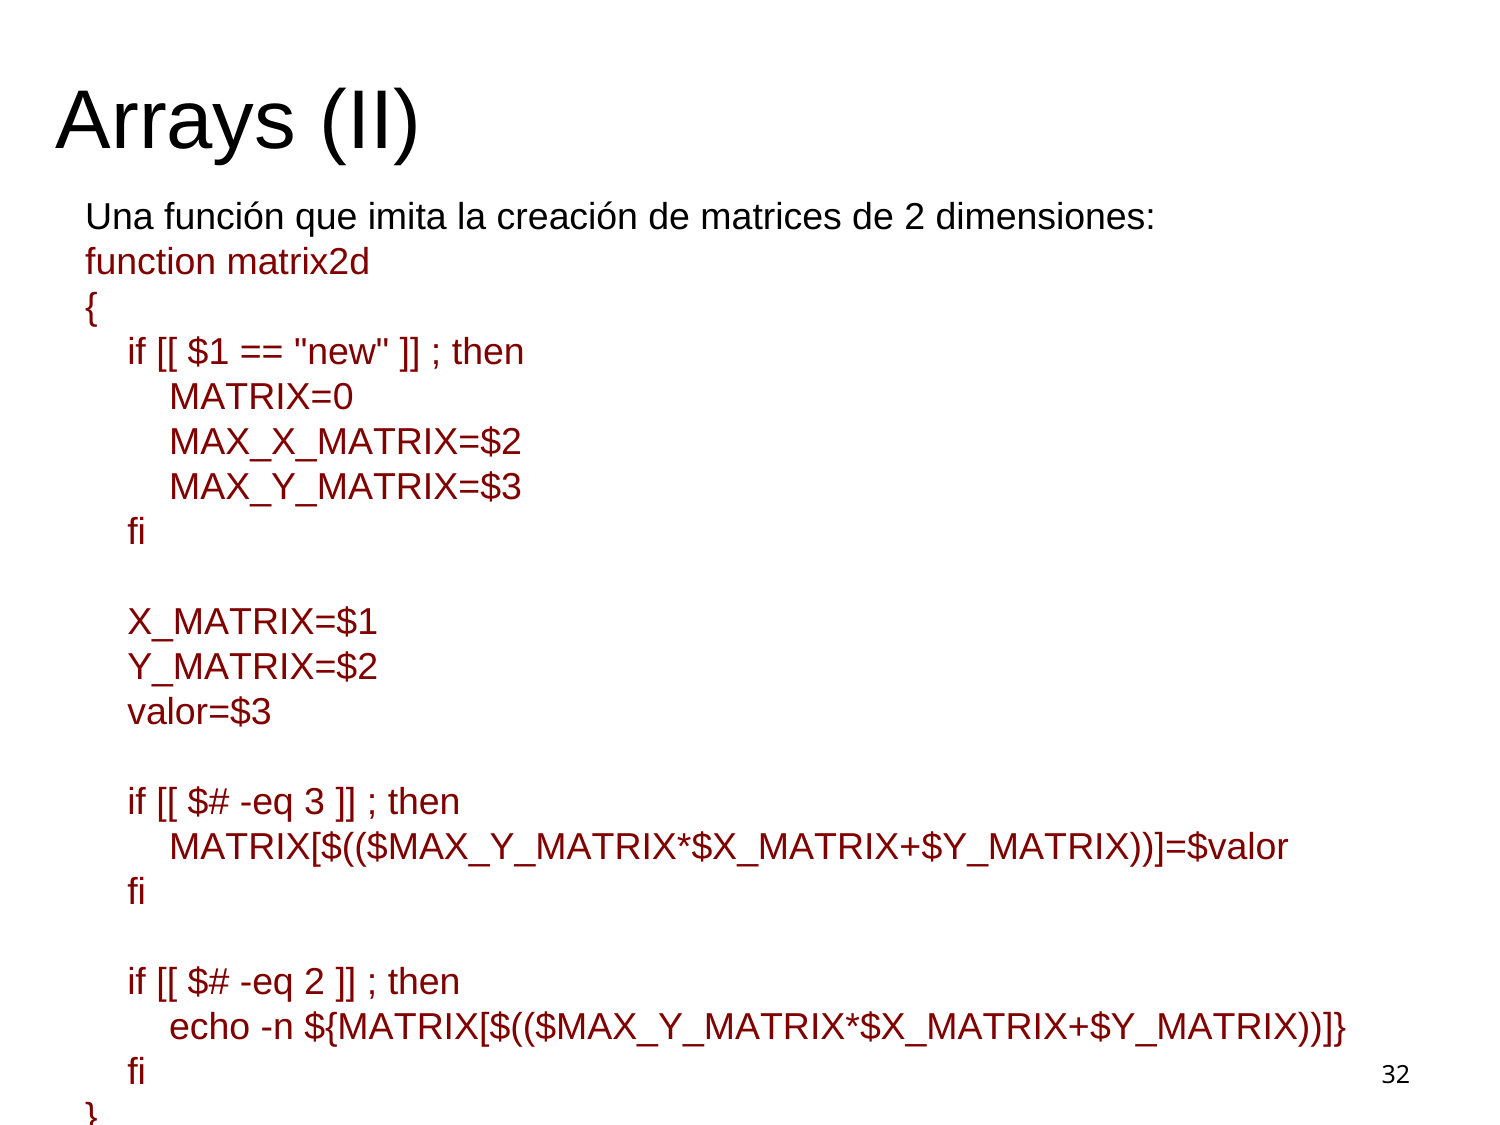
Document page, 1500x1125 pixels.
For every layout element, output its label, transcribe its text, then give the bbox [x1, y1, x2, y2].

text_box <número> [1074, 1025, 1426, 1101]
text_box Arrays (II) [41, 57, 1500, 173]
text_box Una función que imita la creación de matrices de 2 dimensiones: function matrix2d { if [[ $1 == "new" ]] ; then MATRIX=0 MAX_X_MATRIX=$2 MAX_Y_MATRIX=$3 fi X_MATRIX=$1 Y_MATRIX=$2 valor=$3 if [[ $# -eq 3 ]] ; then MATRIX[$(($MAX_Y_MATRIX*$X_MATRIX+$Y_MATRIX))]=$valor fi if [[ $# -eq 2 ]] ; then echo -n ${MATRIX[$(($MAX_Y_MATRIX*$X_MATRIX+$Y_MATRIX))]} fi } [70, 184, 1500, 1024]
